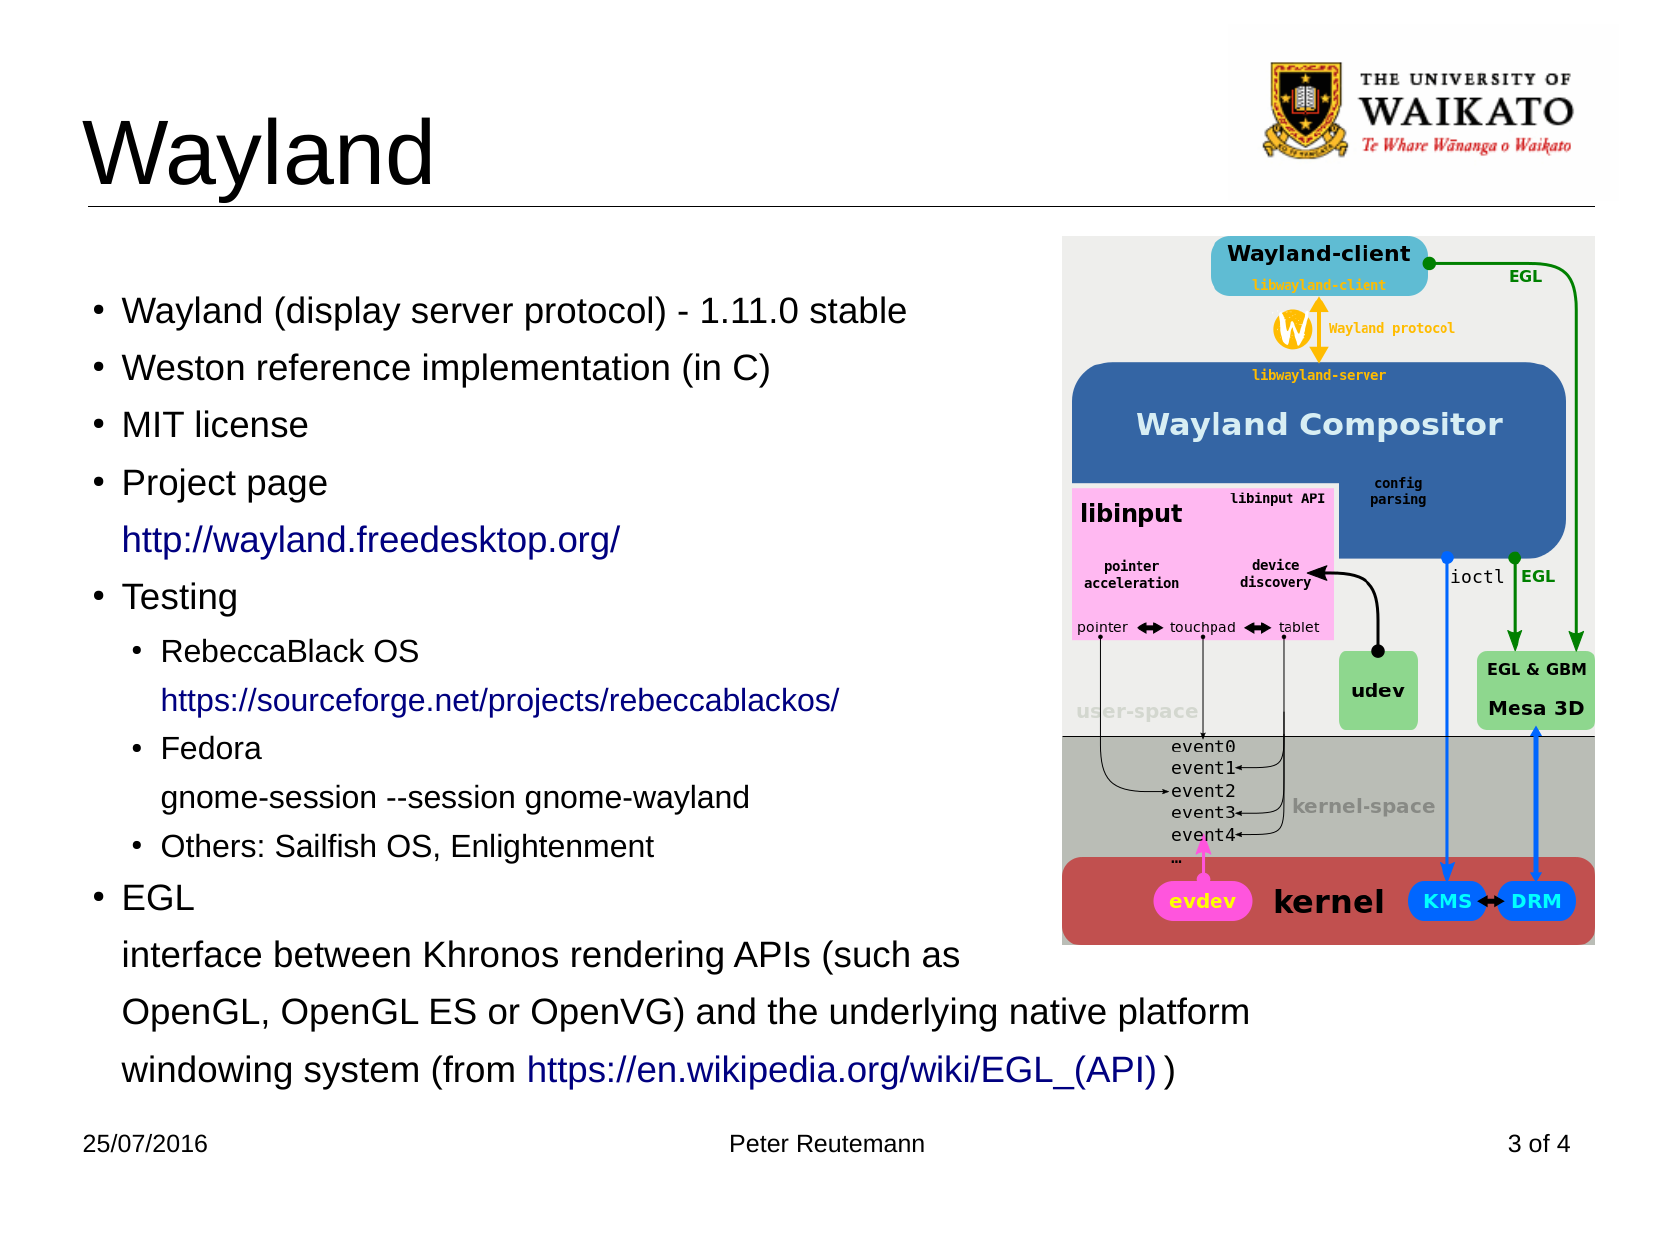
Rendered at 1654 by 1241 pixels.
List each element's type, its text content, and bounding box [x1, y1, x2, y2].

picture [1228, 24, 1619, 201]
list Wayland (display server protocol) - 1.11.0 stable Weston reference implementation (in C) MIT license Project page http://wayland.freedesktop.org/ Testing RebeccaBlack OS https://sourceforge.net/projects/rebeccablackos/ Fedora gnome-session --session gnome-wayland Others: Sailfish OS, Enlightenment EGL interface between Khronos rendering APIs (such as OpenGL, OpenGL ES or OpenVG) and the underlying native platform windowing system (from https://en.wikipedia.org/wiki/EGL_(API)) [82, 290, 1571, 1093]
picture [1062, 236, 1595, 945]
title Wayland [82, 49, 1571, 257]
